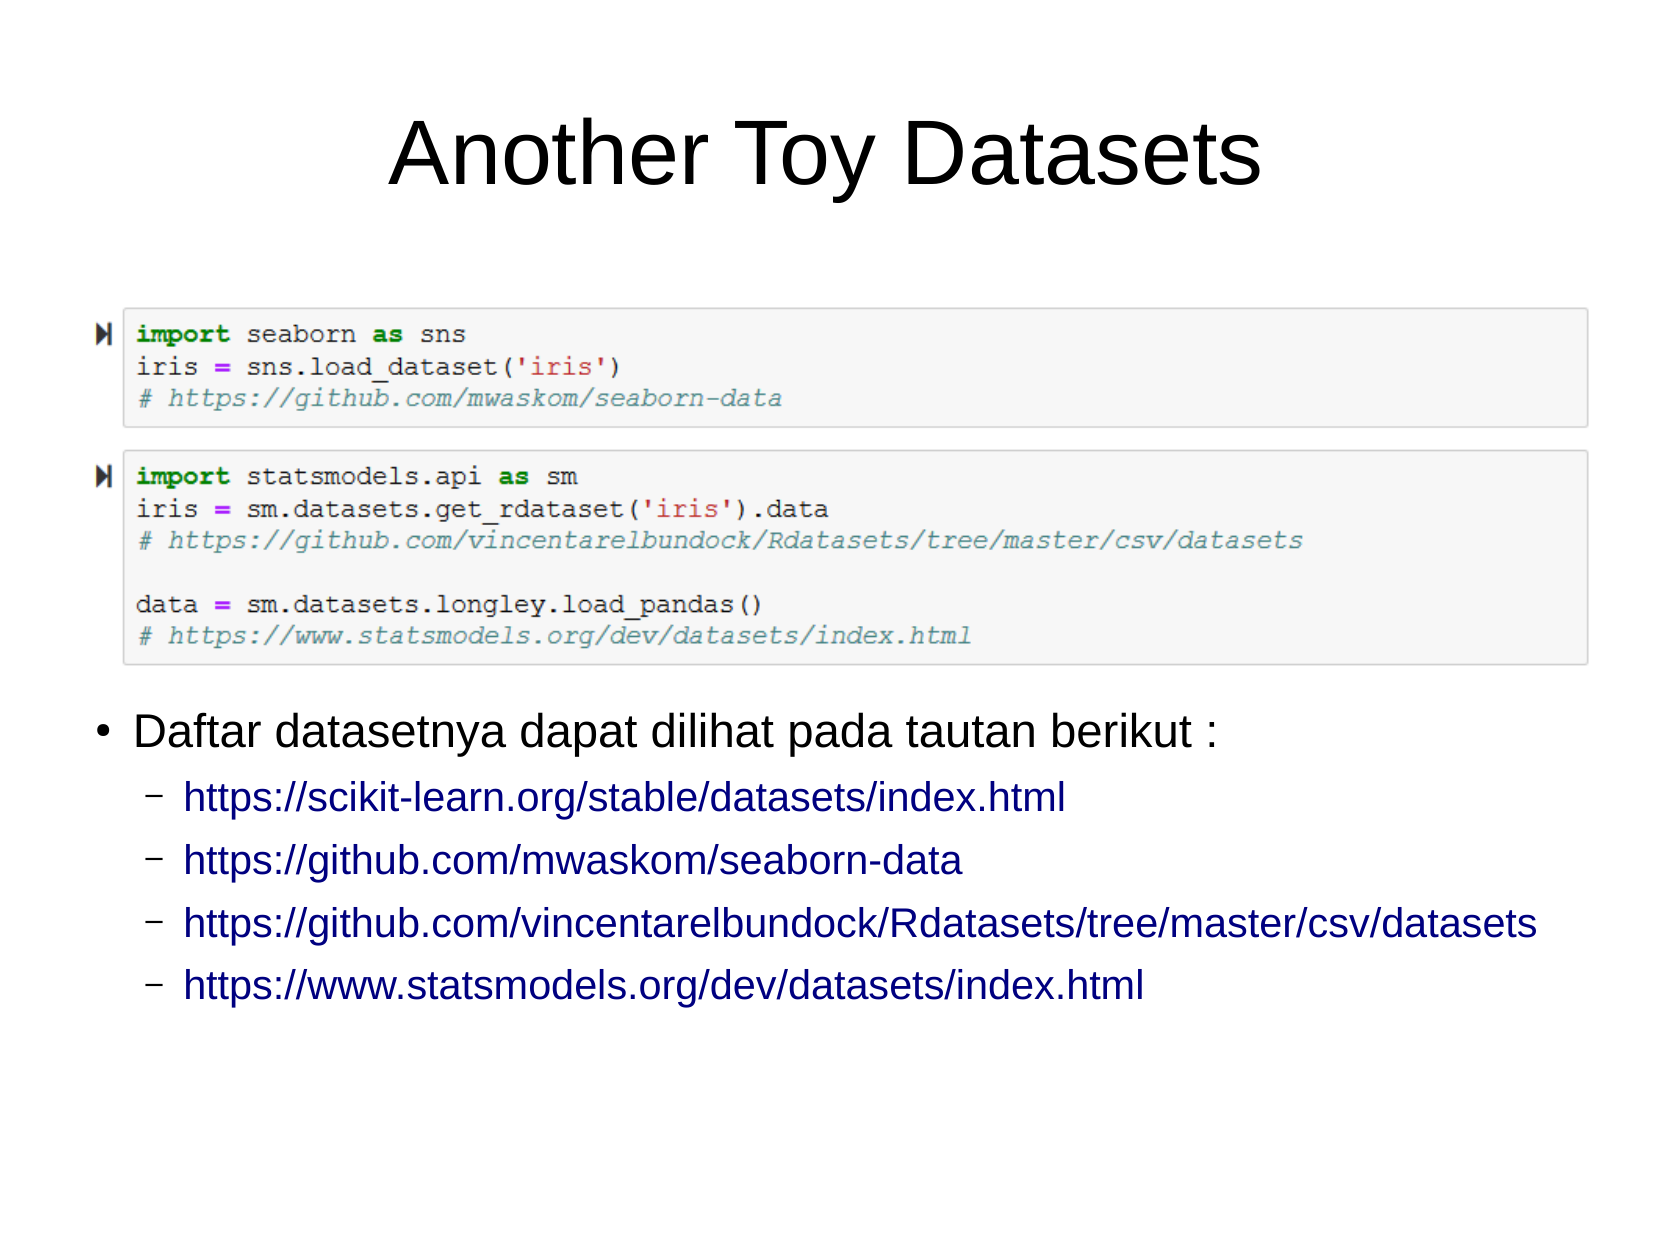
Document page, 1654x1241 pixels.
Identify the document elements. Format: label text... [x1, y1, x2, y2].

list Daftar datasetnya dapat dilihat pada tautan berikut : https://scikit-learn.org/stable/datasets/index.html https://github.com/mwaskom/seaborn-data https://github.com/vincentarelbundock/Rdatasets/tree/master/csv/datasets https://www.statsmodels.org/dev/datasets/index.html [82, 705, 1571, 1010]
title Another Toy Datasets [82, 49, 1571, 257]
picture [84, 300, 1606, 676]
